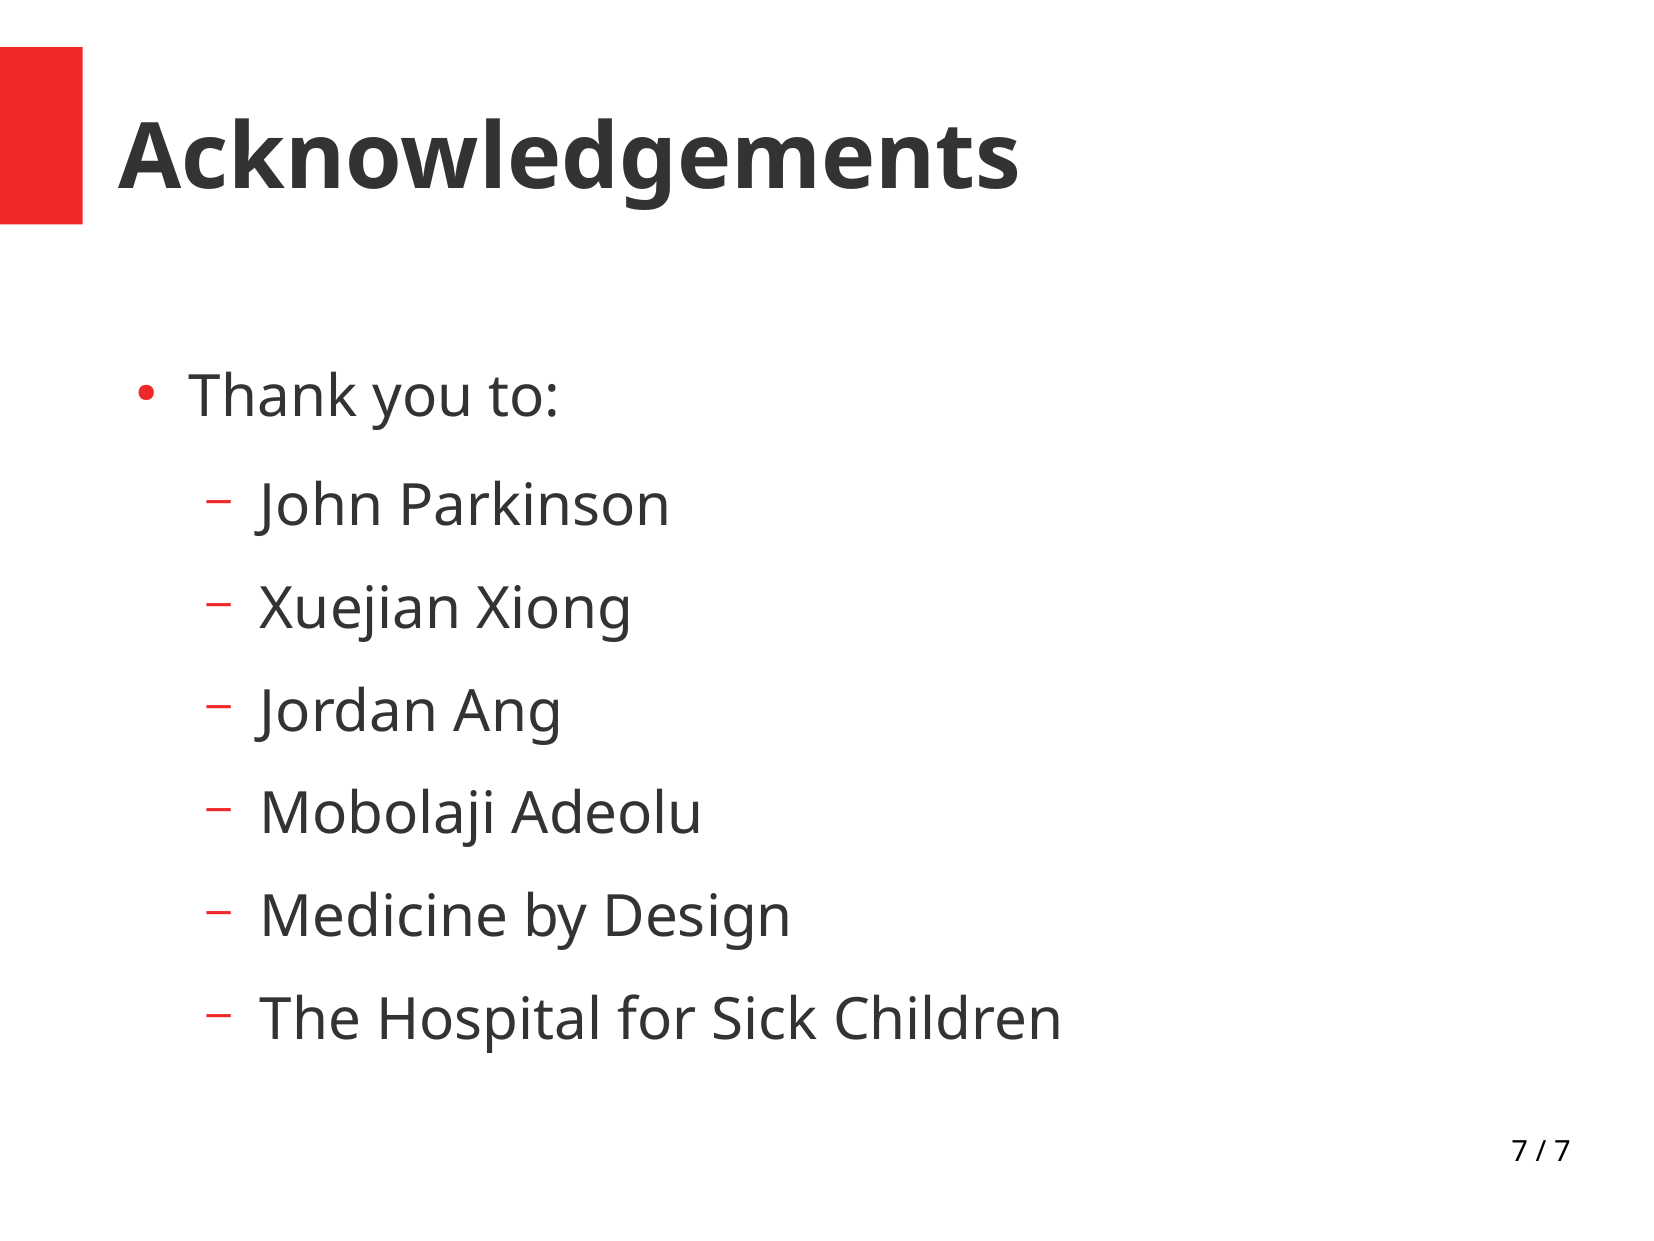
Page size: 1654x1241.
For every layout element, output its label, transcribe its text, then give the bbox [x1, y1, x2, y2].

title Acknowledgements [118, 49, 1571, 257]
list Thank you to: John Parkinson Xuejian Xiong Jordan Ang Mobolaji Adeolu Medicine by Design The Hospital for Sick Children [118, 354, 1536, 1074]
